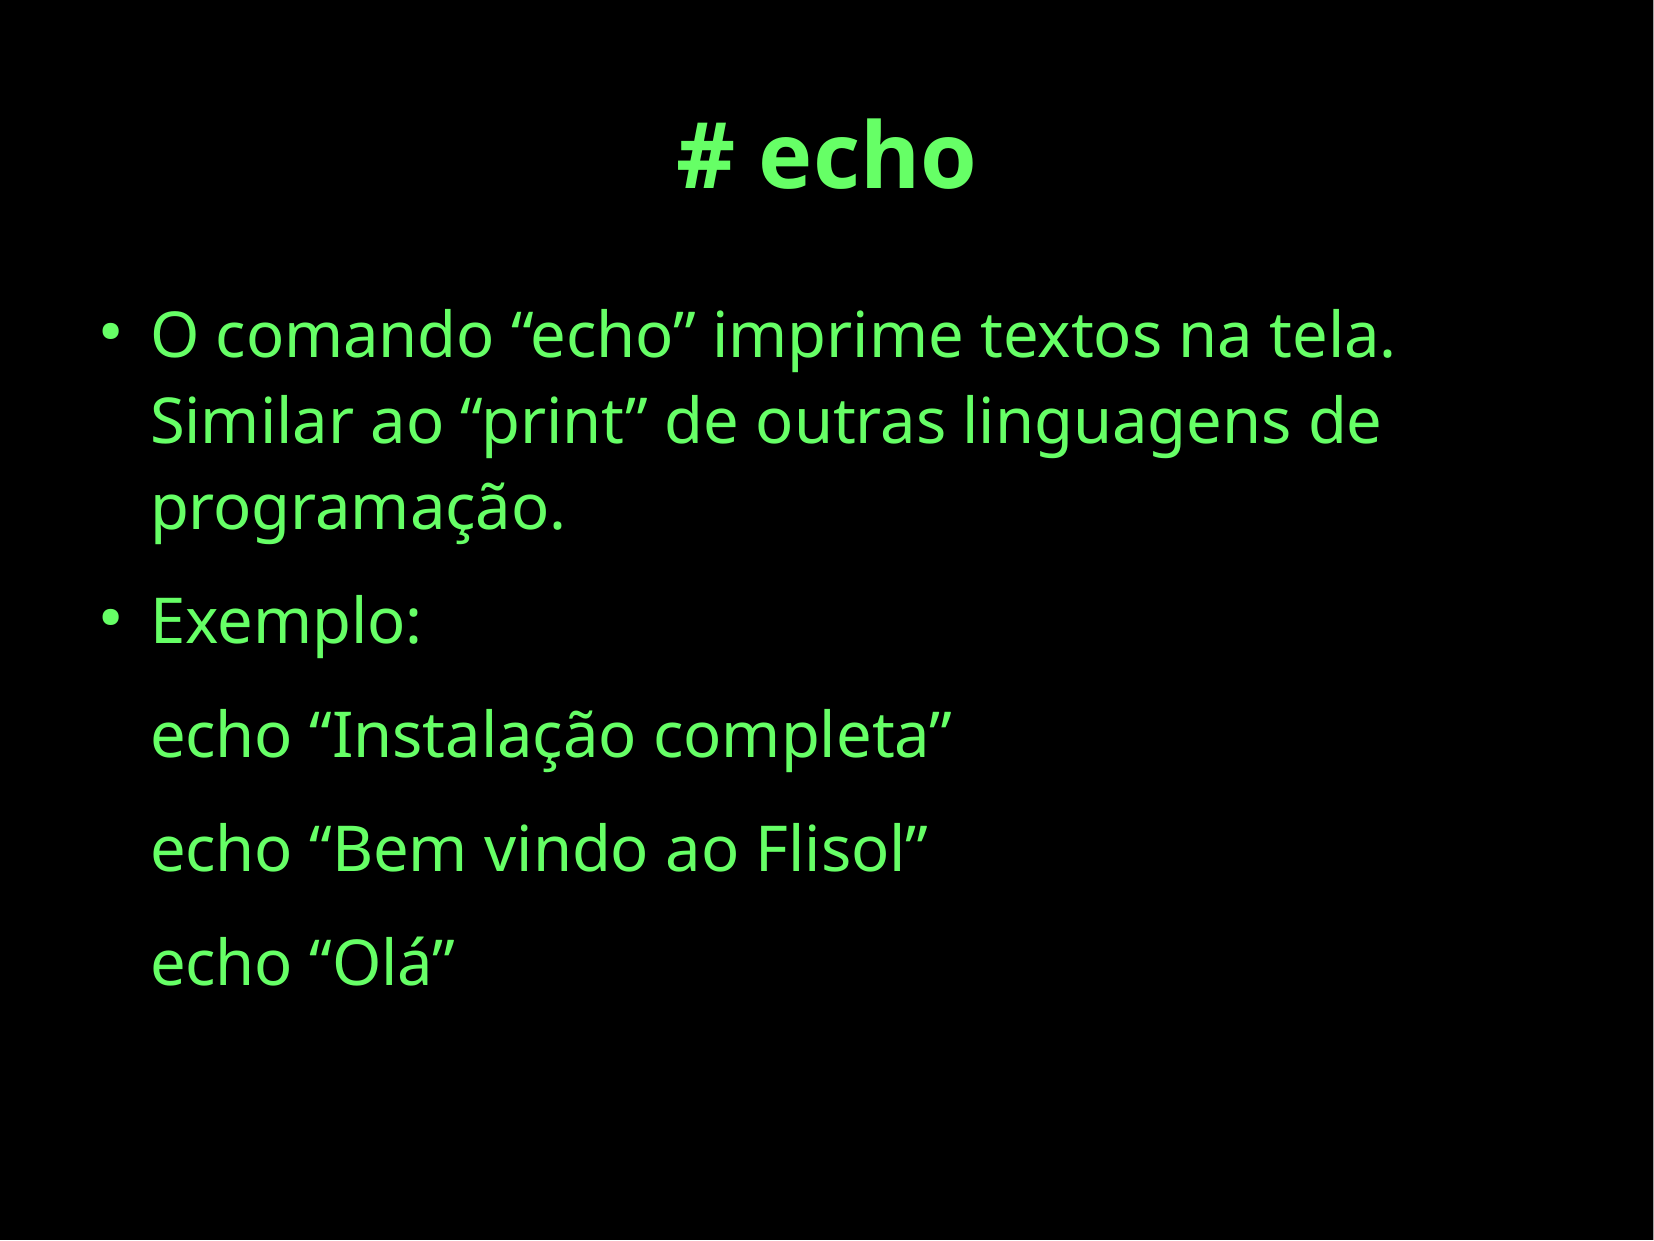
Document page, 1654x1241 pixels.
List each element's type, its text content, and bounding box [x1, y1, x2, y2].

list O comando “echo” imprime textos na tela. Similar ao “print” de outras linguagens de programação. Exemplo: echo “Instalação completa” echo “Bem vindo ao Flisol” echo “Olá” [82, 290, 1571, 1010]
title # echo [82, 49, 1571, 257]
